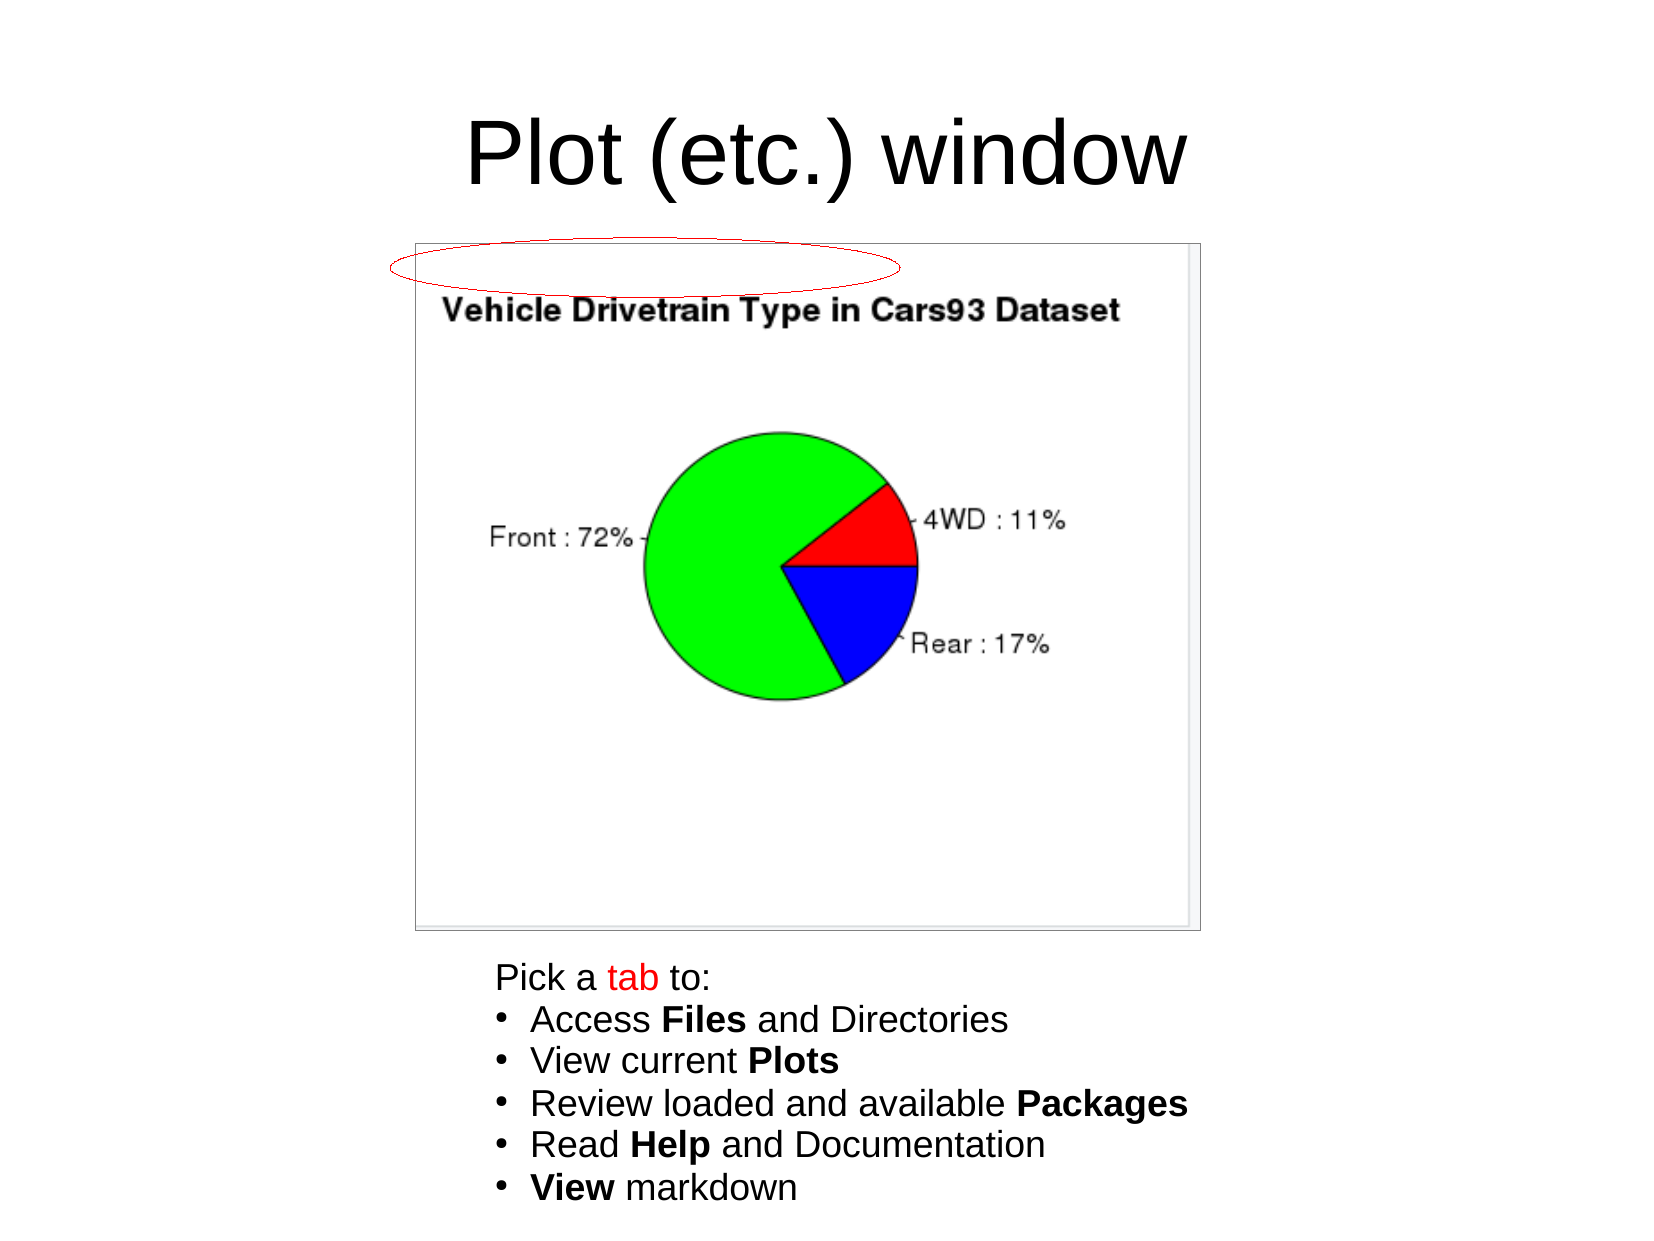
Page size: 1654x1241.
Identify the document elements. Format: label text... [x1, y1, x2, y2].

title Plot (etc.) window [82, 49, 1571, 257]
picture [415, 243, 1201, 931]
text_box Pick a tab to: Access Files and Directories View current Plots Review loaded and available Packages Read Help and Documentation View markdown [480, 948, 1204, 1216]
